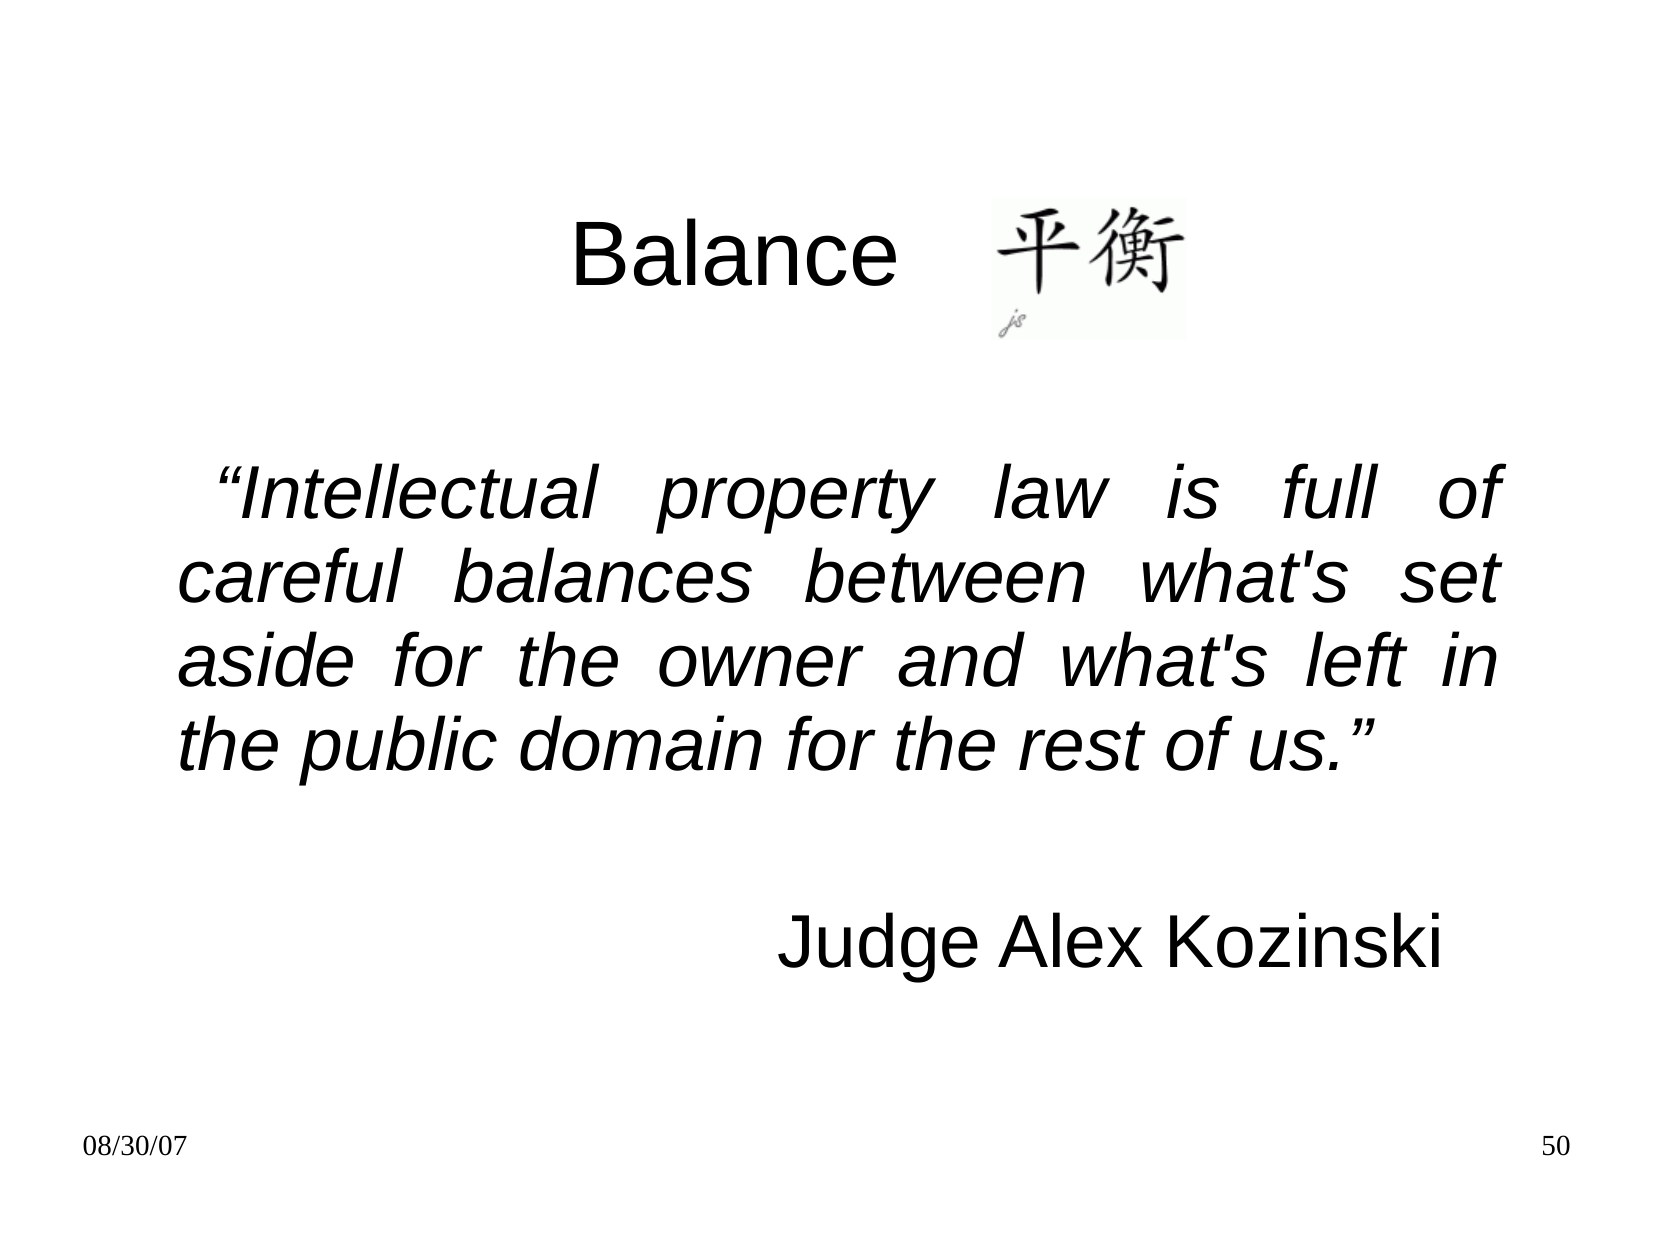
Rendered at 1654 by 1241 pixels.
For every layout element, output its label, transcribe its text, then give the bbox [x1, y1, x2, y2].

list “Intellectual property law is full of careful balances between what's set aside for the owner and what's left in the public domain for the rest of us.” Judge Alex Kozinski [177, 450, 1502, 984]
picture [991, 198, 1187, 340]
title Balance [82, 157, 1388, 350]
